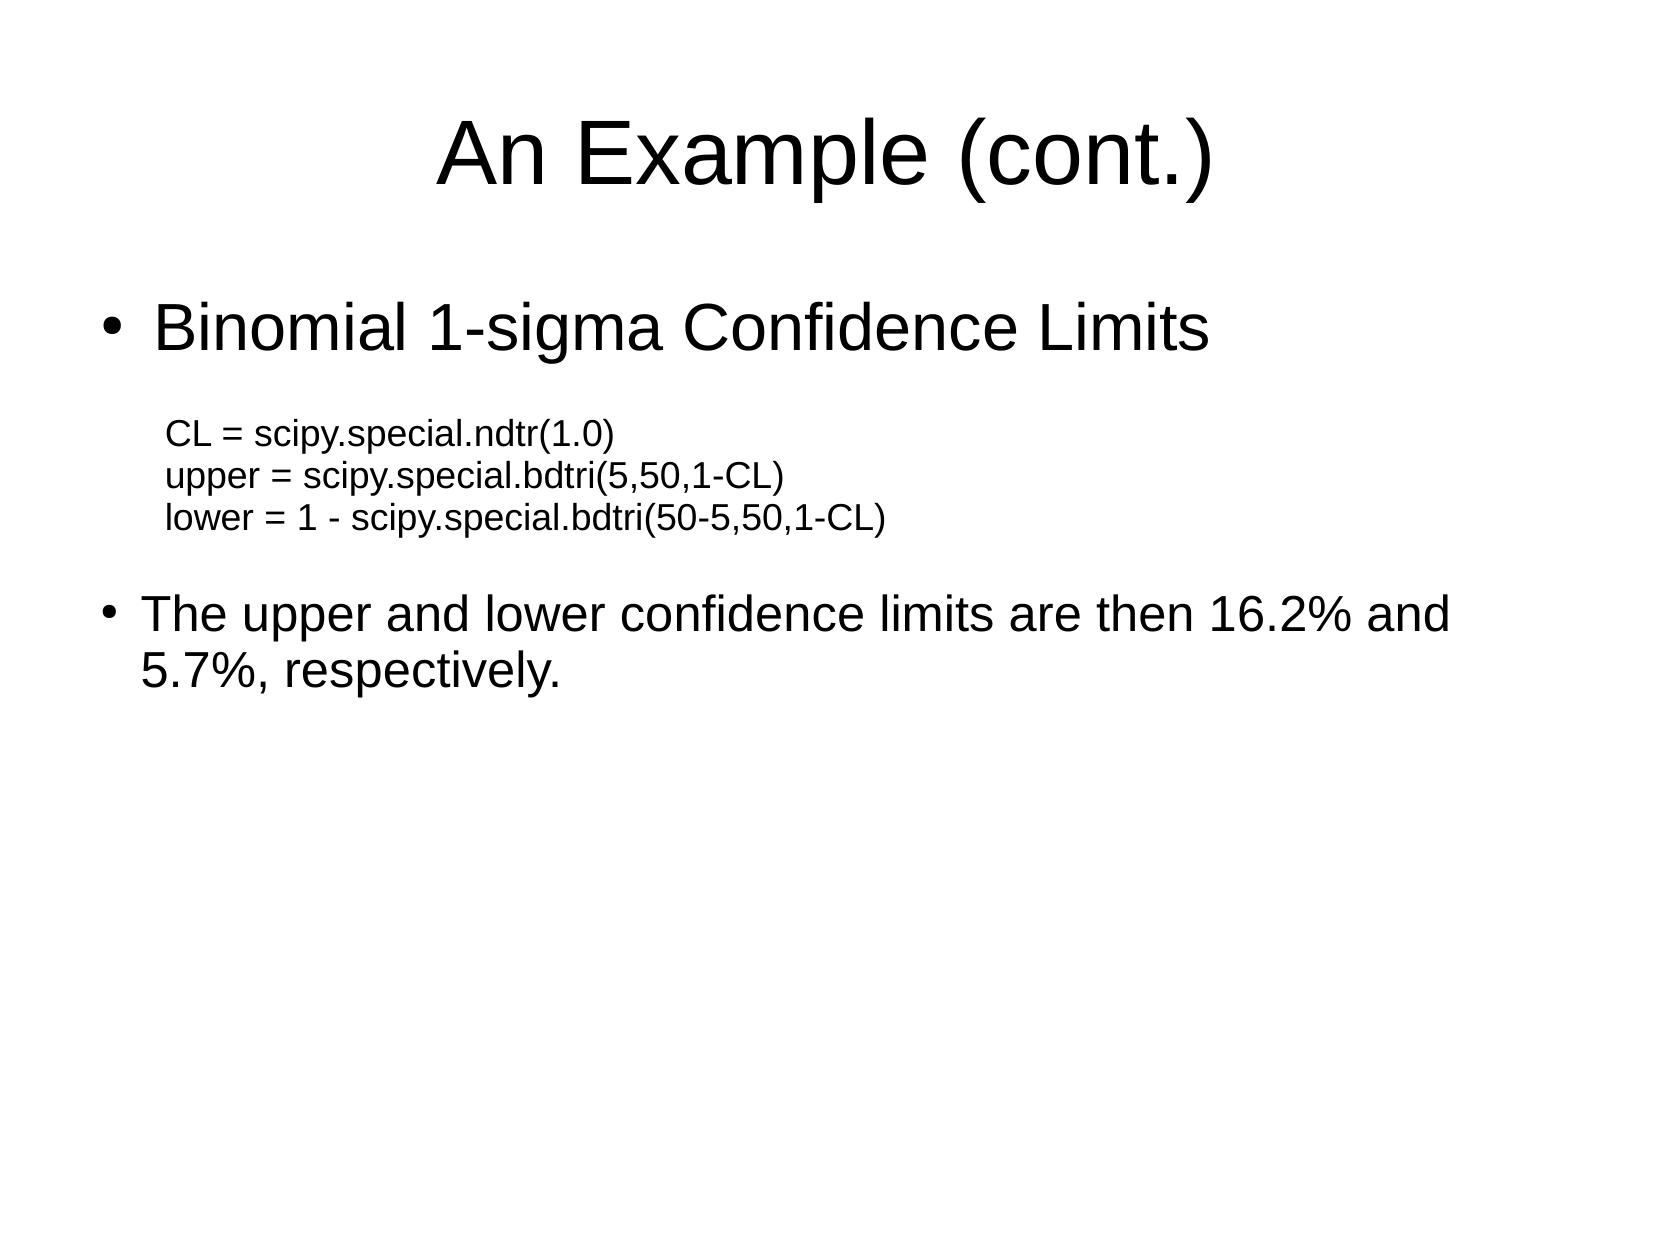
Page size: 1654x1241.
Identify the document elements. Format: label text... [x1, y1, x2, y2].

text_box CL = scipy.special.ndtr(1.0) upper = scipy.special.bdtri(5,50,1-CL) lower = 1 - scipy.special.bdtri(50-5,50,1-CL) [150, 405, 1606, 546]
list Binomial 1-sigma Confidence Limits [82, 290, 1571, 406]
title An Example (cont.) [82, 49, 1571, 257]
list The upper and lower confidence limits are then 16.2% and 5.7%, respectively. [86, 585, 1576, 700]
